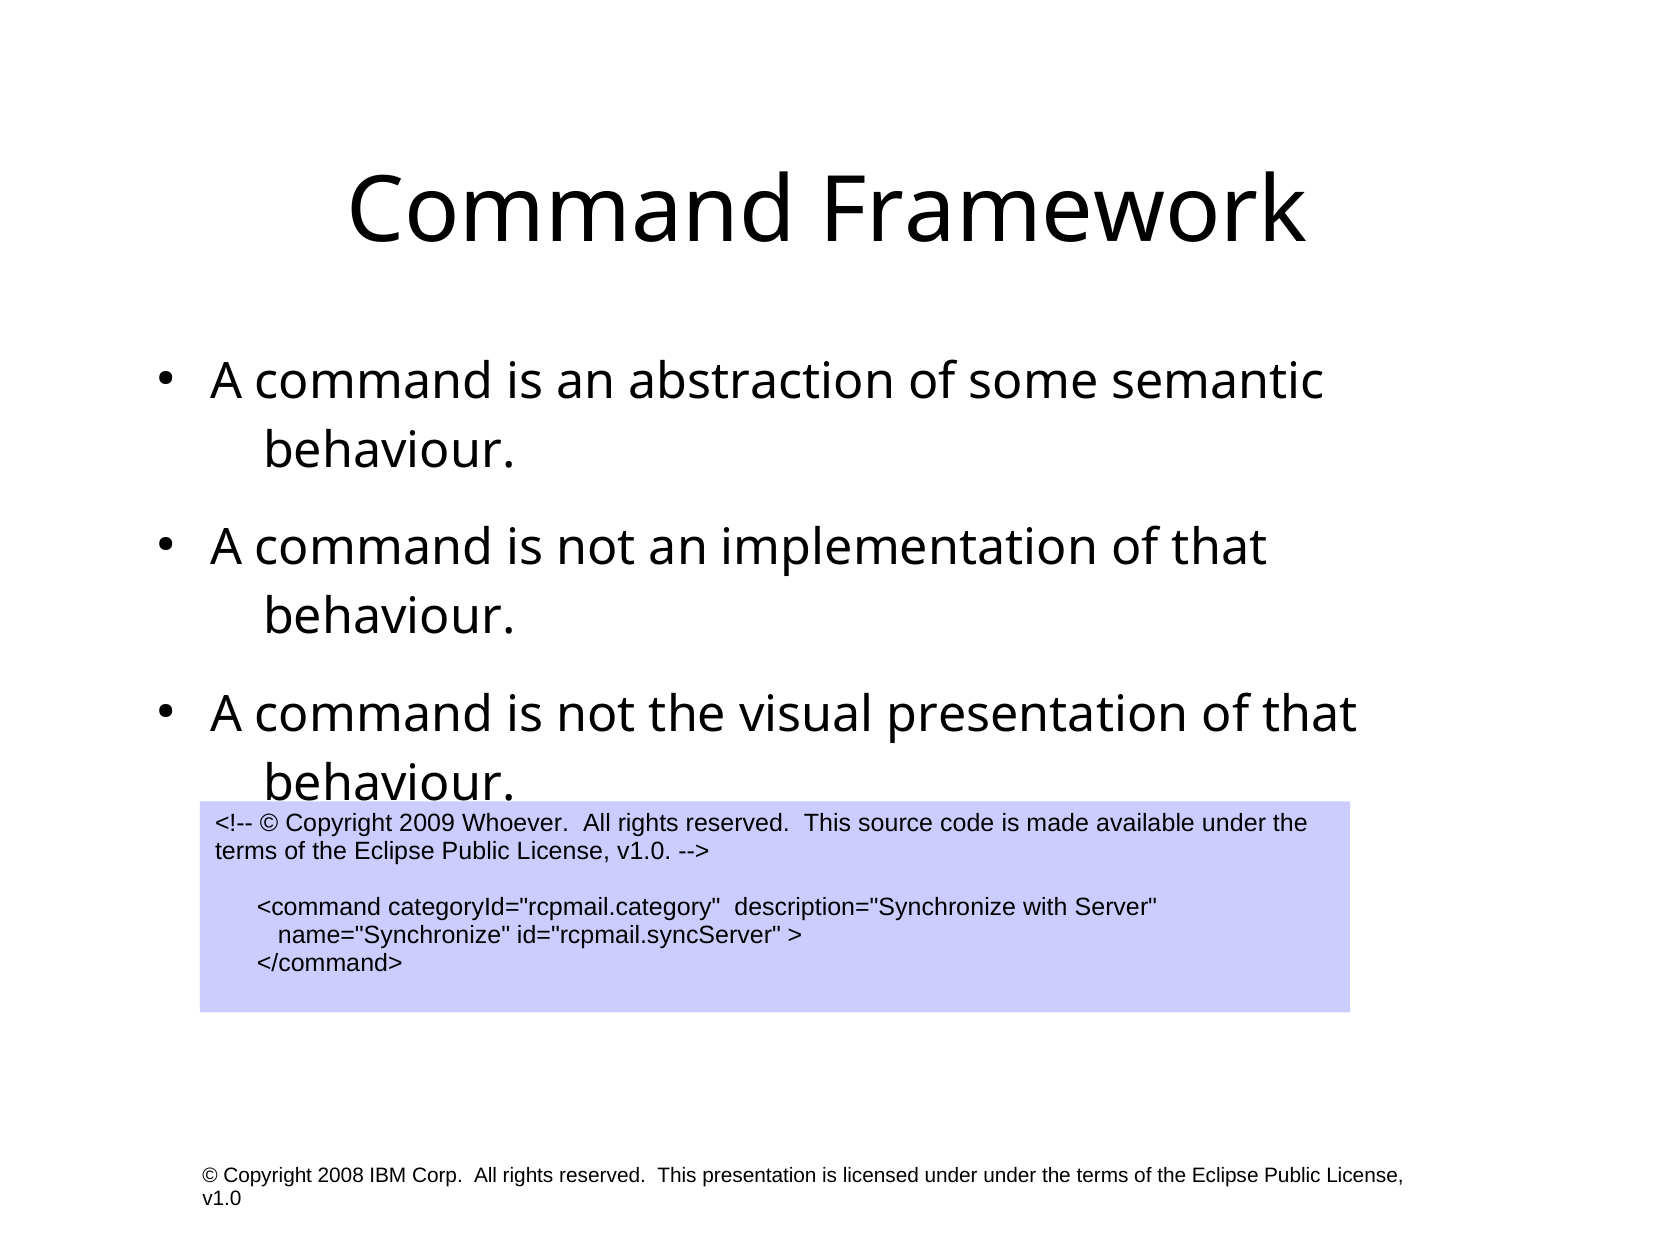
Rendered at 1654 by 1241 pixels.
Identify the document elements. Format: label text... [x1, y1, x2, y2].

list A command is an abstraction of some semantic behaviour. A command is not an implementation of that behaviour. A command is not the visual presentation of that behaviour. [121, 344, 1534, 1127]
text_box <!-- © Copyright 2009 Whoever. All rights reserved. This source code is made available under the terms of the Eclipse Public License, v1.0. --> <command categoryId="rcpmail.category" description="Synchronize with Server" name="Synchronize" id="rcpmail.syncServer" > </command> [199, 801, 1351, 1013]
title Command Framework [121, 102, 1534, 311]
